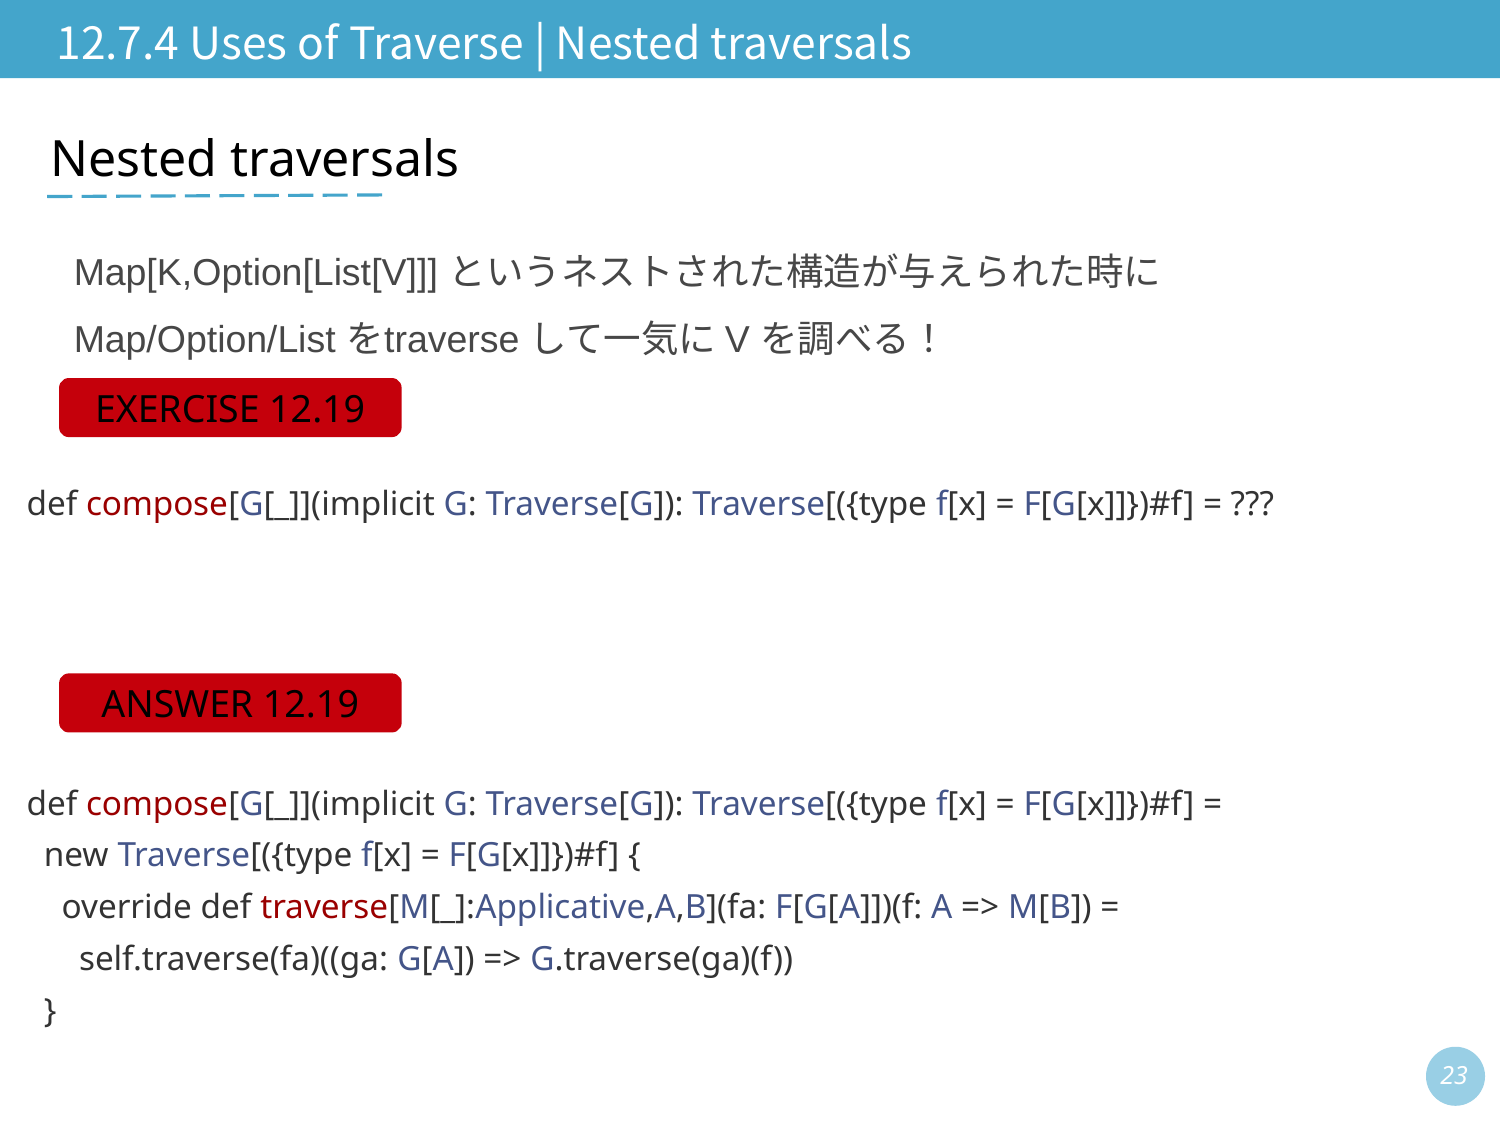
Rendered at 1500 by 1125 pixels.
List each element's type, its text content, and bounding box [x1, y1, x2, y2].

text_box def compose[G[_]](implicit G: Traverse[G]): Traverse[({type f[x] = F[G[x]]})#f] = new Traverse[({type f[x] = F[G[x]]})#f] { override def traverse[M[_]:Applicative,A,B](fa: F[G[A]])(f: A => M[B]) = self.traverse(fa)((ga: G[A]) => G.traverse(ga)(f)) } [11, 765, 1406, 1016]
text_box Nested traversals [35, 118, 1394, 194]
text_box Map[K,Option[List[V]]] というネストされた構造が与えられた時に Map/Option/List をtraverse して一気に V を調べる！ [59, 217, 1418, 368]
title 12.7.4 Uses of Traverse | Nested traversals [41, 7, 1392, 76]
slide_number <number> [1424, 1046, 1484, 1107]
text_box def compose[G[_]](implicit G: Traverse[G]): Traverse[({type f[x] = F[G[x]]})#f] = ??? [11, 472, 1500, 558]
text_box EXERCISE 12.19 [59, 378, 402, 438]
text_box ANSWER 12.19 [59, 673, 402, 733]
